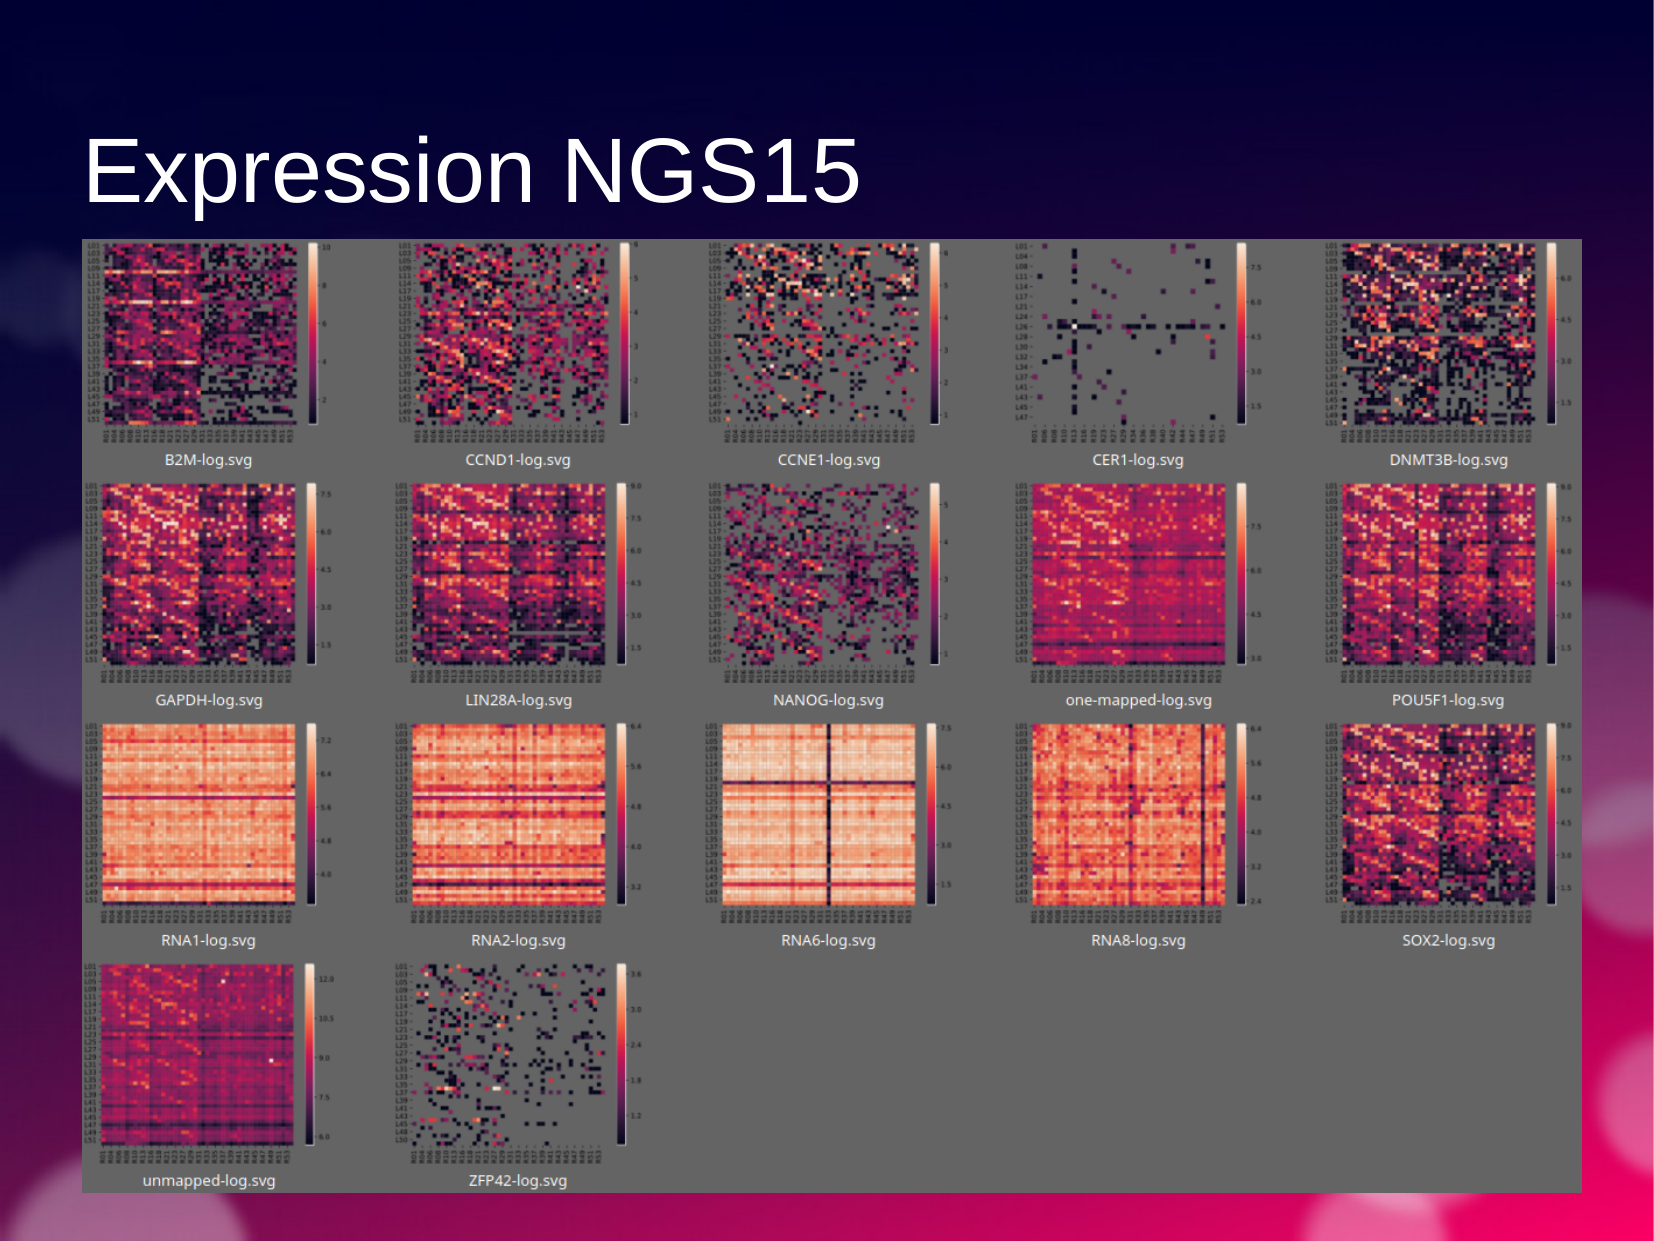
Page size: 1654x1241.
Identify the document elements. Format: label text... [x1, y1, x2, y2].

title Expression NGS15 [82, 67, 1571, 239]
picture [0, 0, 1654, 1241]
